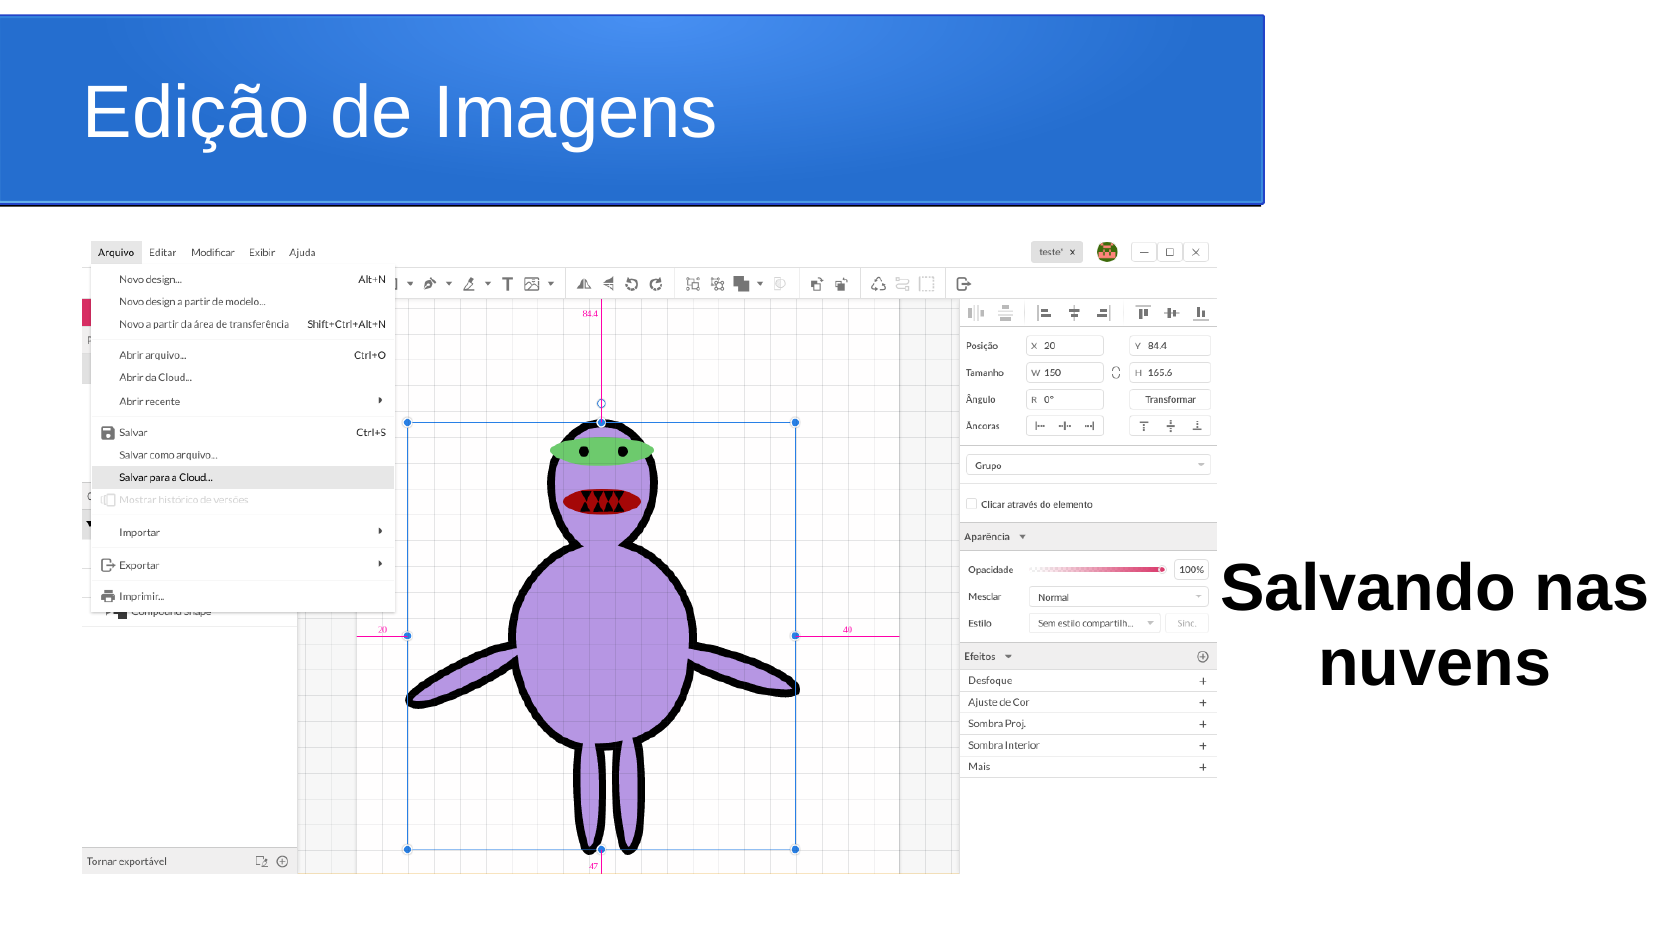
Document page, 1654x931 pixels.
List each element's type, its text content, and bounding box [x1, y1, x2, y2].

picture [82, 236, 1217, 875]
subtitle Salvando nas nuvens [1217, 513, 1654, 737]
title Edição de Imagens [82, 35, 1235, 189]
